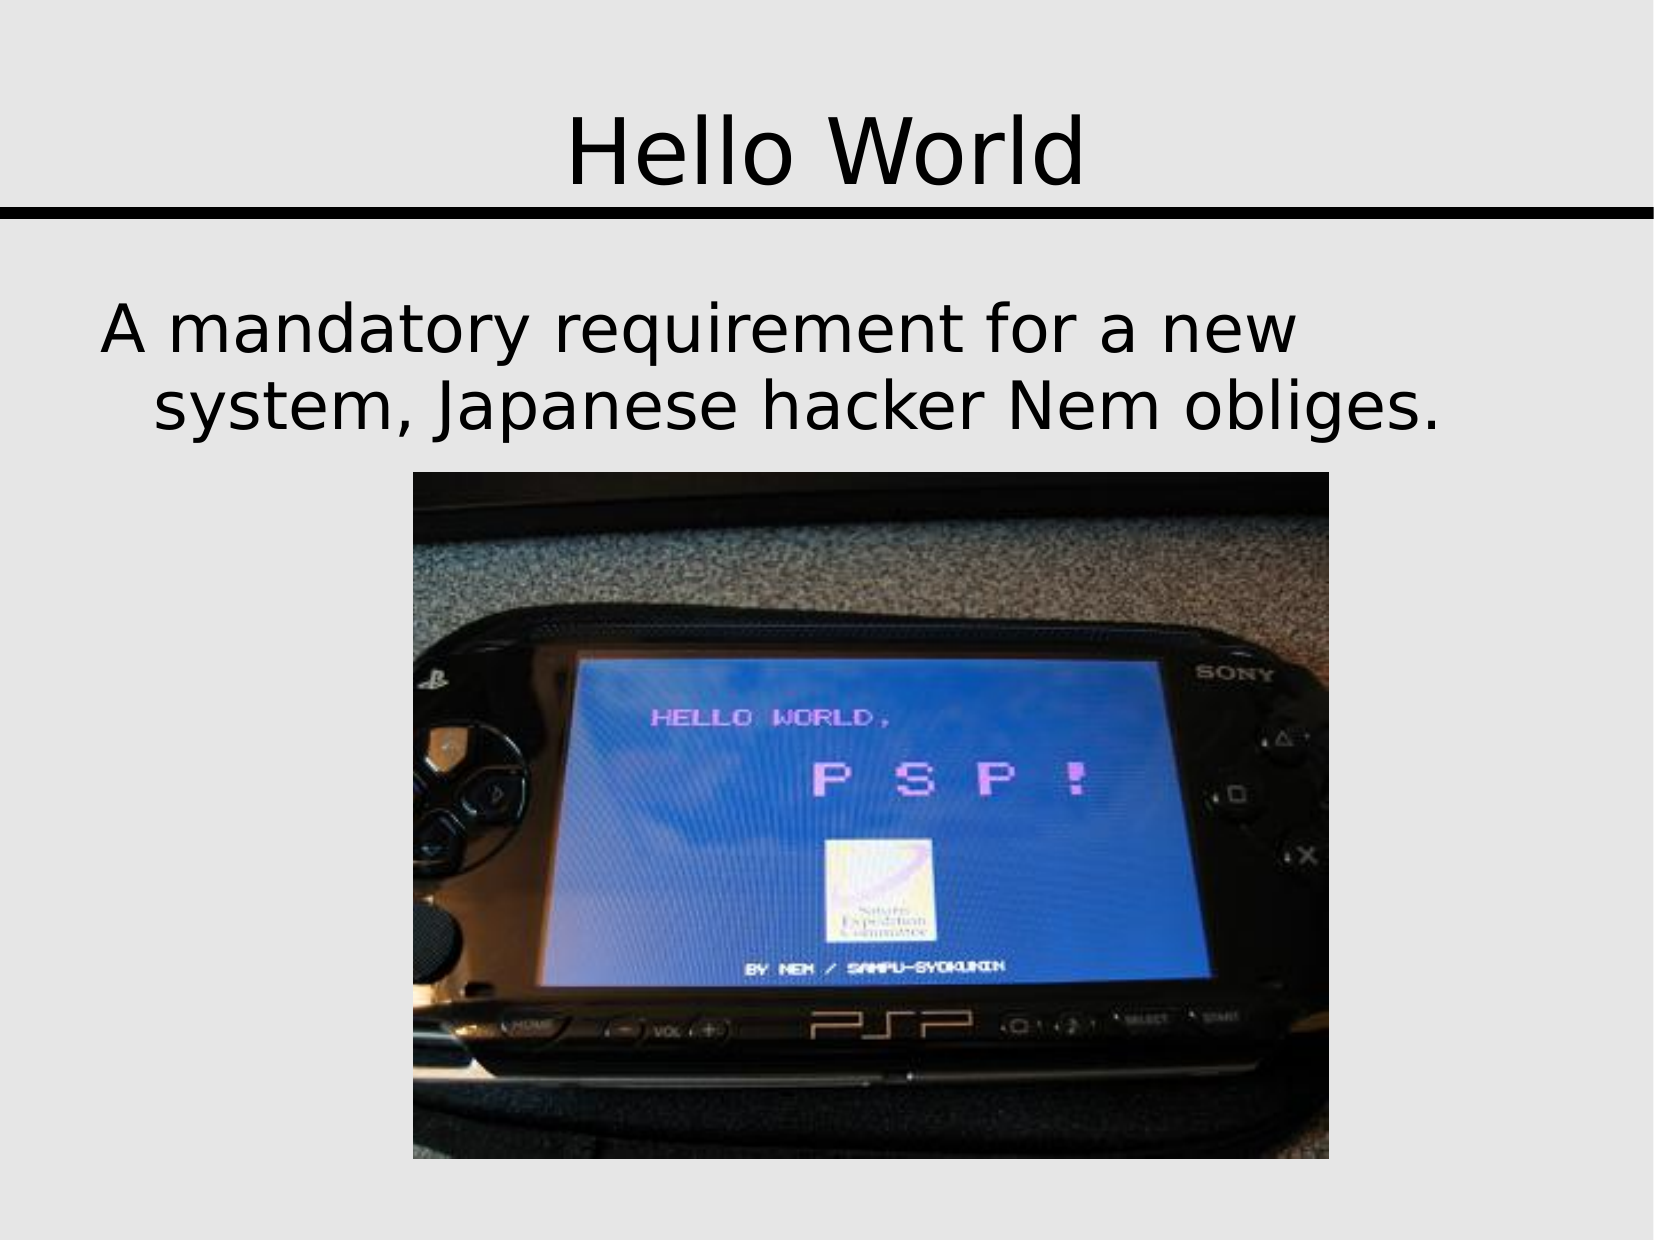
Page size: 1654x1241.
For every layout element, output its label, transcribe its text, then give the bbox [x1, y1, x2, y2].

title Hello World [82, 56, 1571, 250]
picture [413, 472, 1329, 1159]
list A mandatory requirement for a new system, Japanese hacker Nem obliges. [82, 290, 1571, 1094]
